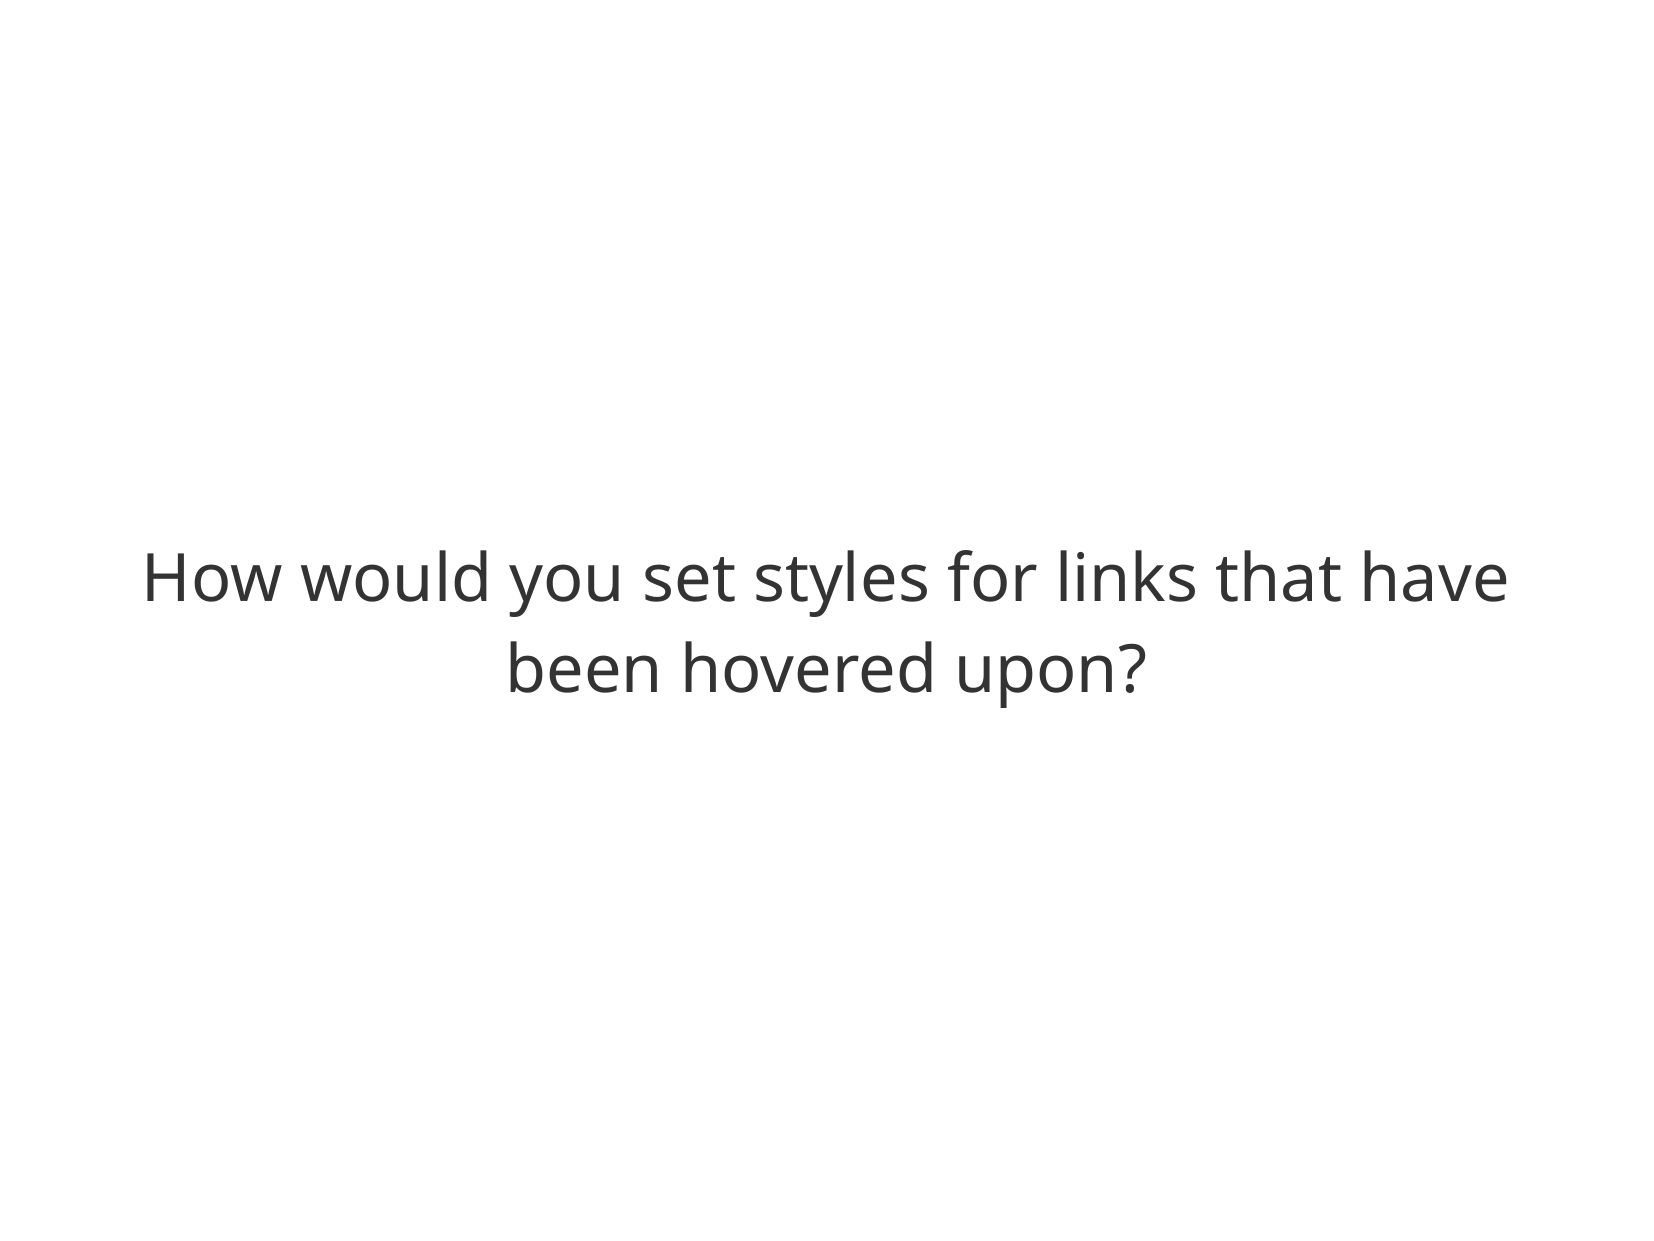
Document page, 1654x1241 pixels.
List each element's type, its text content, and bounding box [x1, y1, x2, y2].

subtitle How would you set styles for links that have been hovered upon? [82, 49, 1571, 1193]
